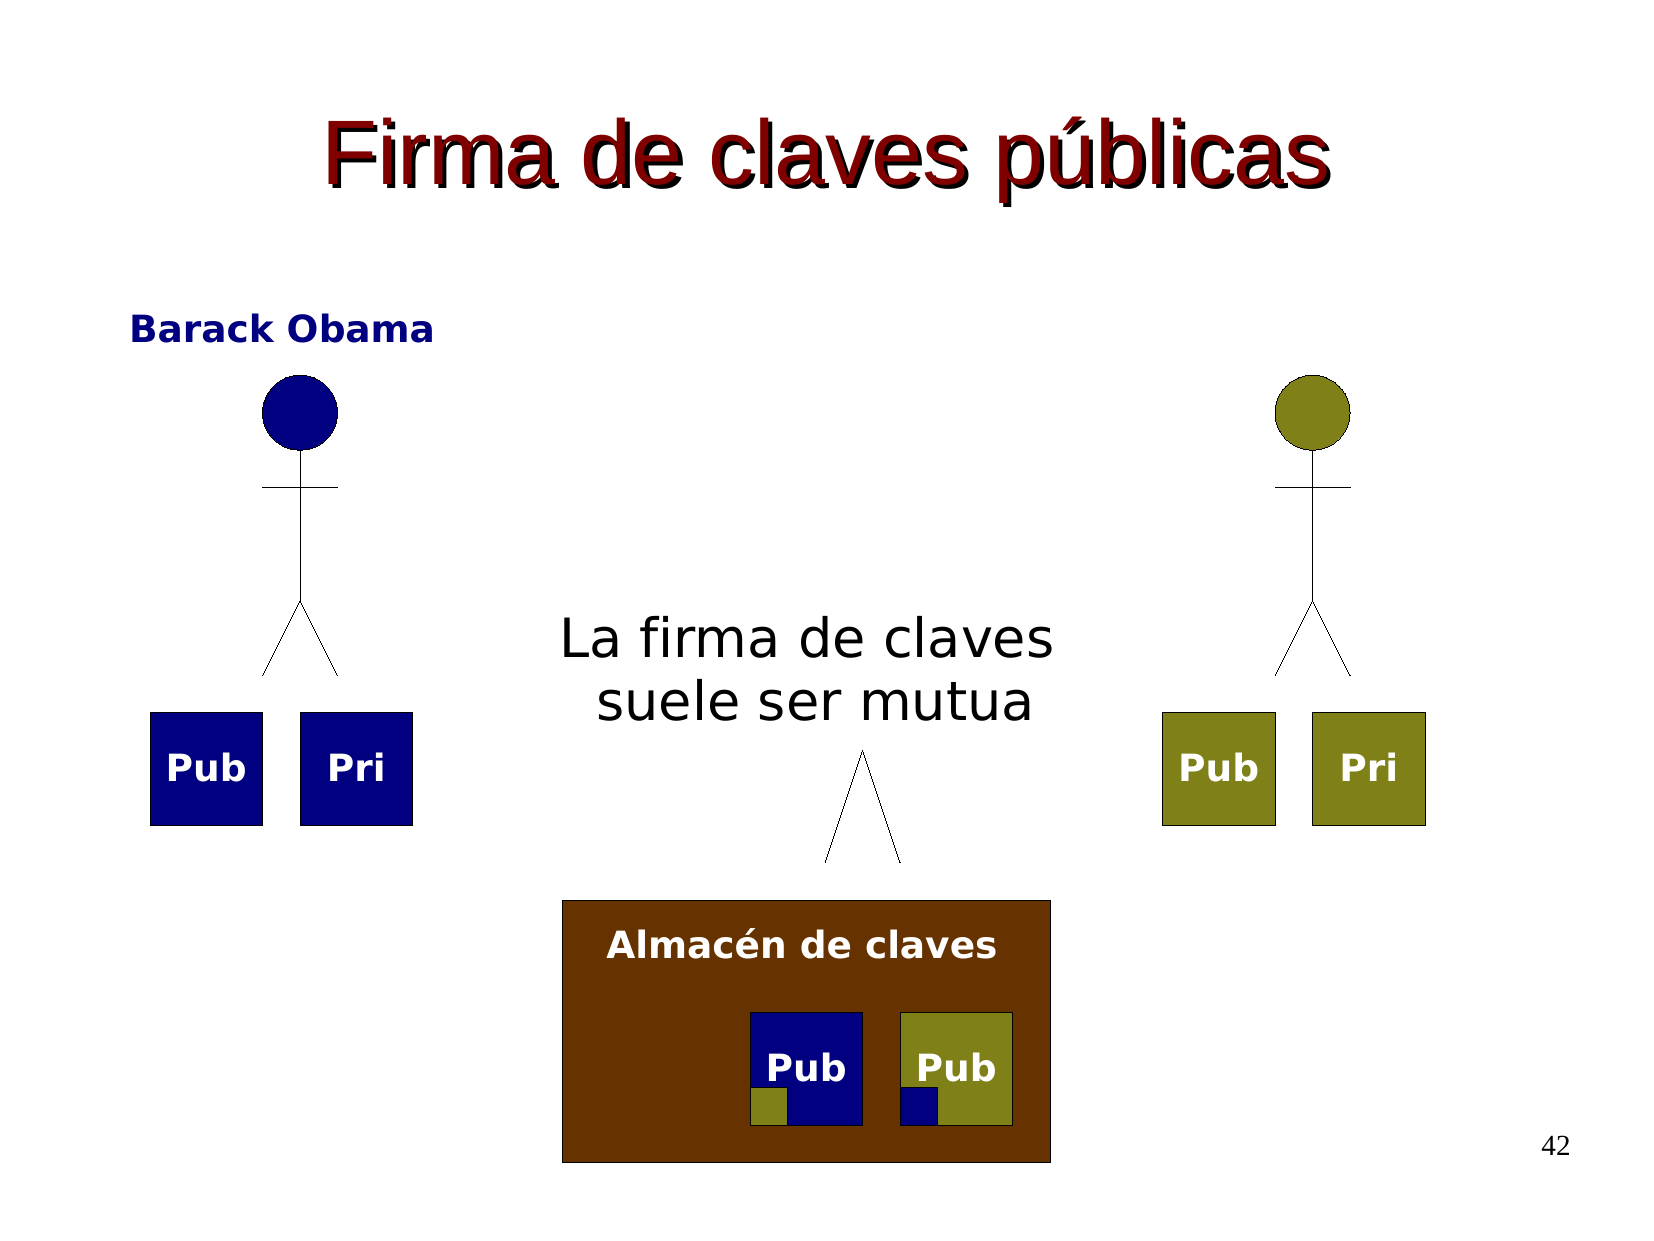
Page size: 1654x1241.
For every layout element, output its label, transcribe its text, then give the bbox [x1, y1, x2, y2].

text_box Almacén de claves [591, 916, 1013, 976]
text_box Pri [300, 712, 413, 826]
text_box [262, 375, 338, 451]
text_box Pub [900, 1012, 1013, 1126]
text_box Pri [1312, 712, 1426, 826]
text_box Barack Obama [114, 300, 451, 359]
text_box [1275, 375, 1351, 451]
text_box Pub [150, 712, 263, 826]
title Firma de claves públicas [82, 49, 1571, 257]
text_box La firma de claves suele ser mutua [544, 600, 1088, 741]
text_box Pub [1162, 712, 1276, 826]
text_box [562, 900, 1051, 1163]
text_box Pub [750, 1012, 863, 1126]
